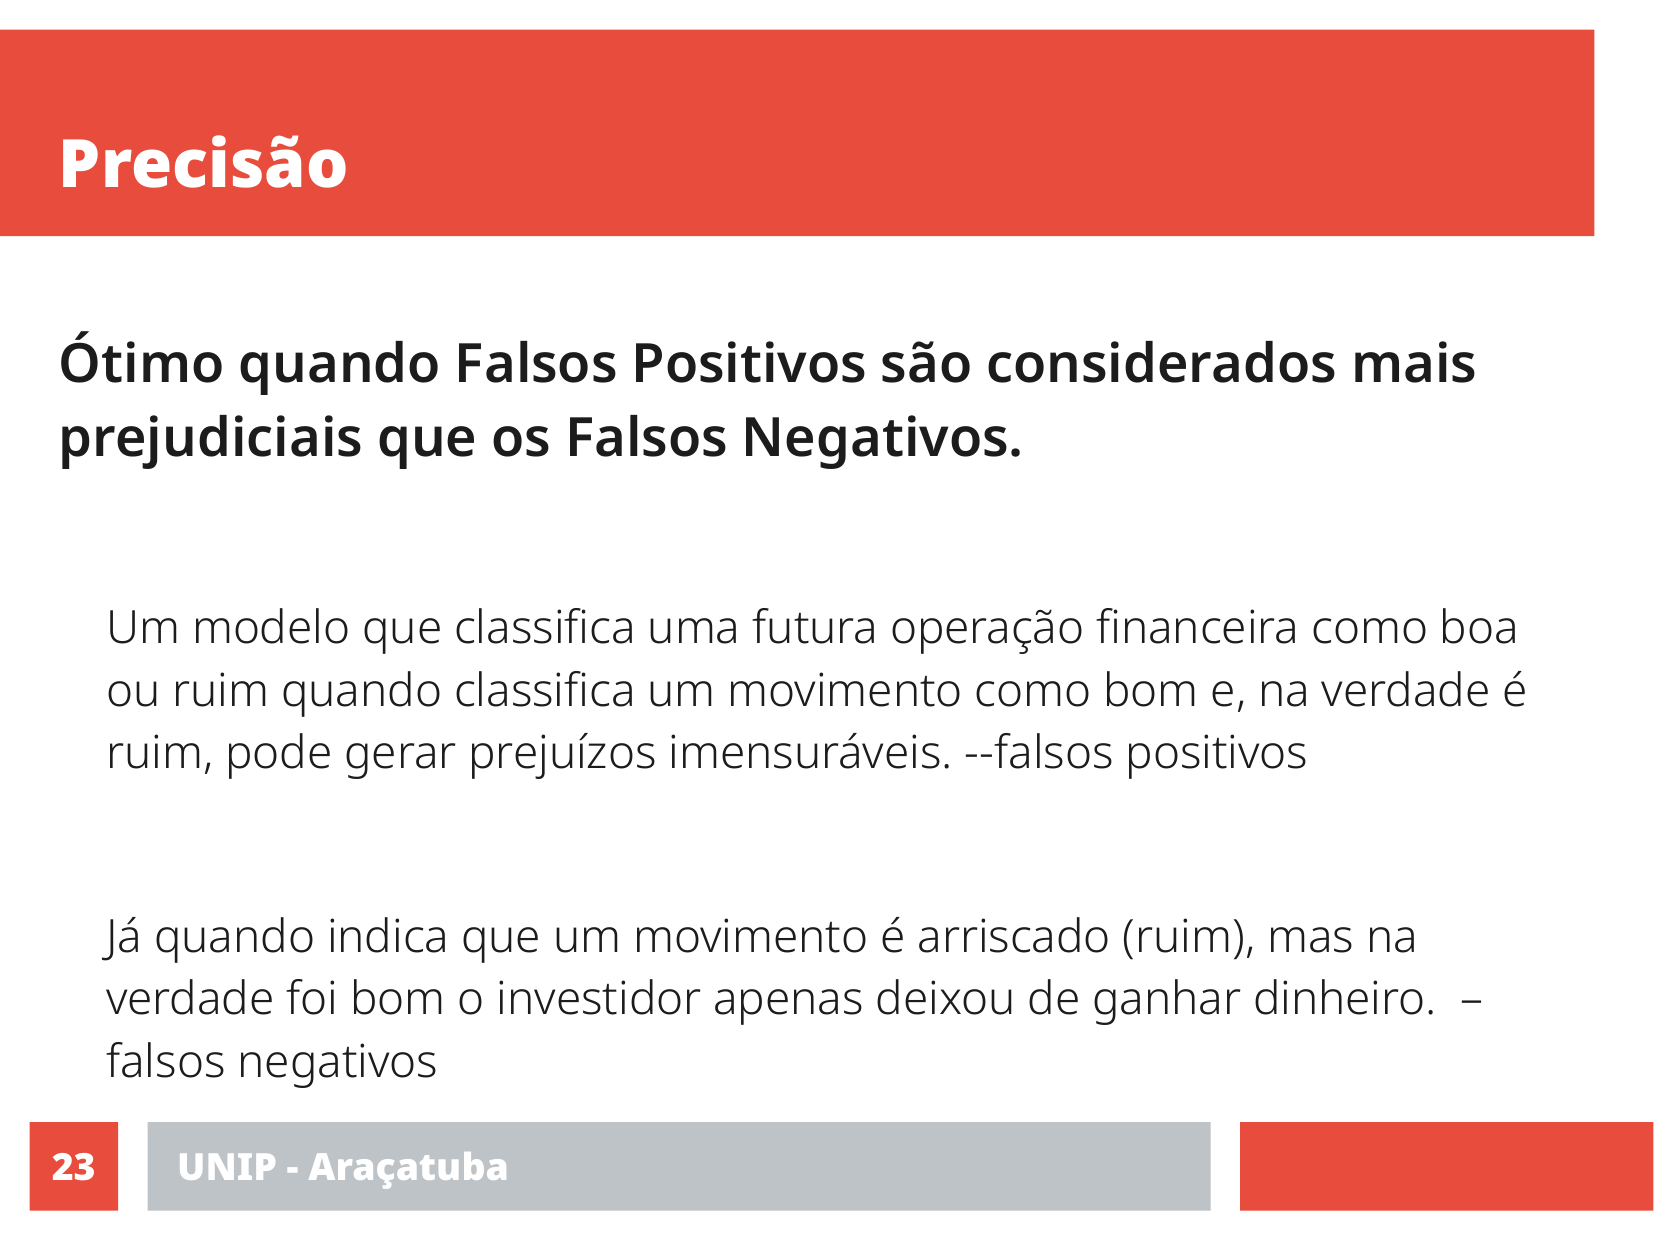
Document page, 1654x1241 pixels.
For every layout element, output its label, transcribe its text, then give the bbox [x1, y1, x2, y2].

list Ótimo quando Falsos Positivos são considerados mais prejudiciais que os Falsos Negativos. Um modelo que classifica uma futura operação financeira como boa ou ruim quando classifica um movimento como bom e, na verdade é ruim, pode gerar prejuízos imensuráveis. --falsos positivos Já quando indica que um movimento é arriscado (ruim), mas na verdade foi bom o investidor apenas deixou de ganhar dinheiro. – falsos negativos [59, 324, 1565, 1093]
title Precisão [59, 59, 1595, 207]
